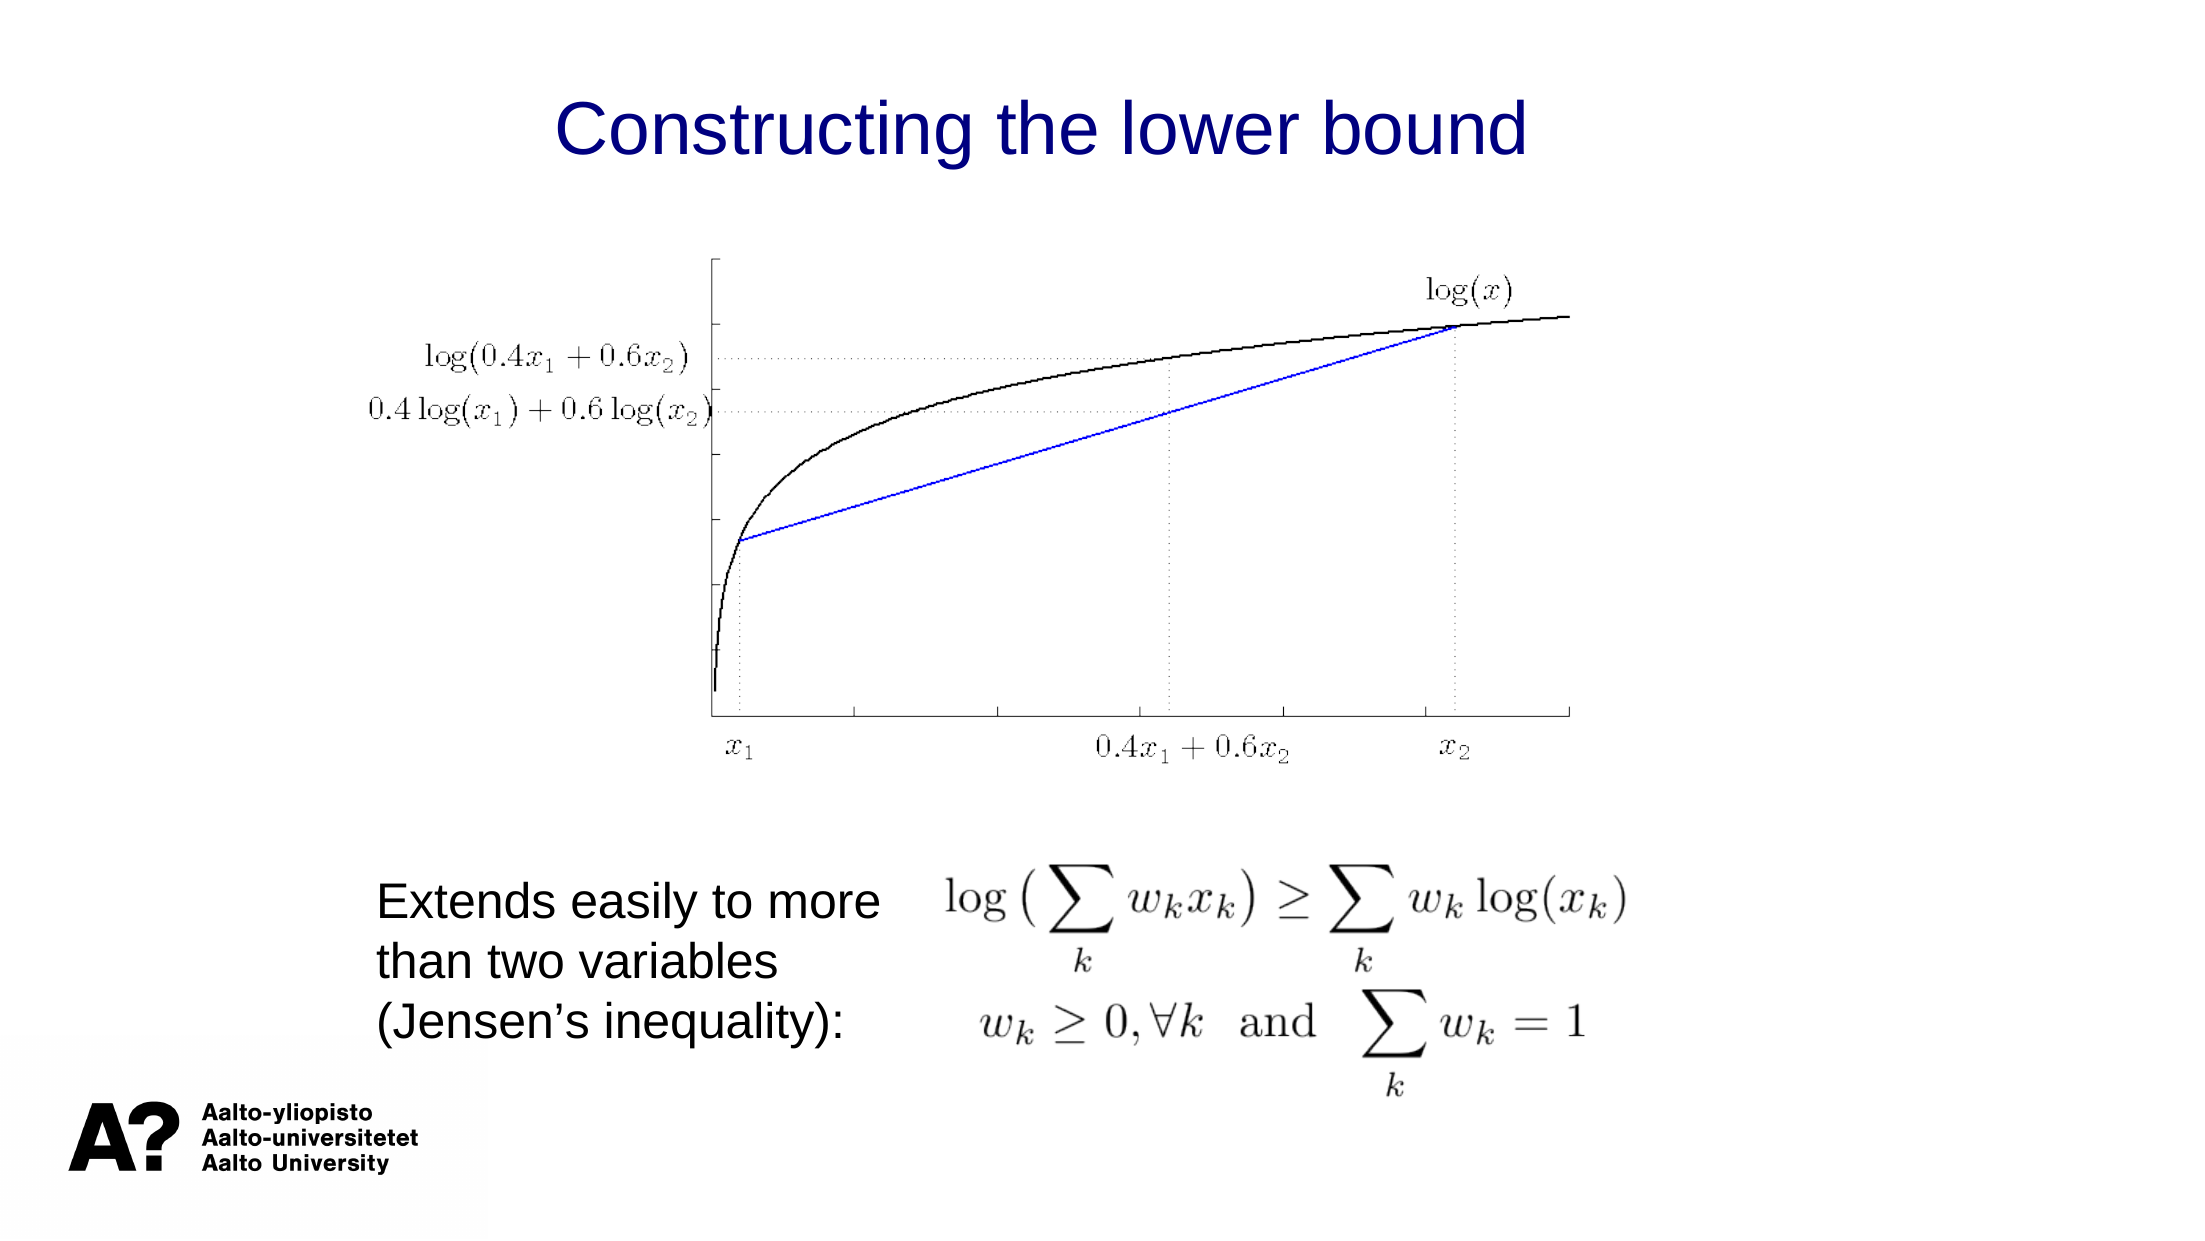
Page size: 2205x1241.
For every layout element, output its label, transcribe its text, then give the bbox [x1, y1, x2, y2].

text_box Extends easily to more than two variables (Jensen’s inequality): [286, 861, 999, 1124]
title Constructing the lower bound [386, 65, 1699, 179]
picture [912, 844, 1637, 1109]
picture [0, 1035, 488, 1239]
picture [355, 216, 1626, 777]
